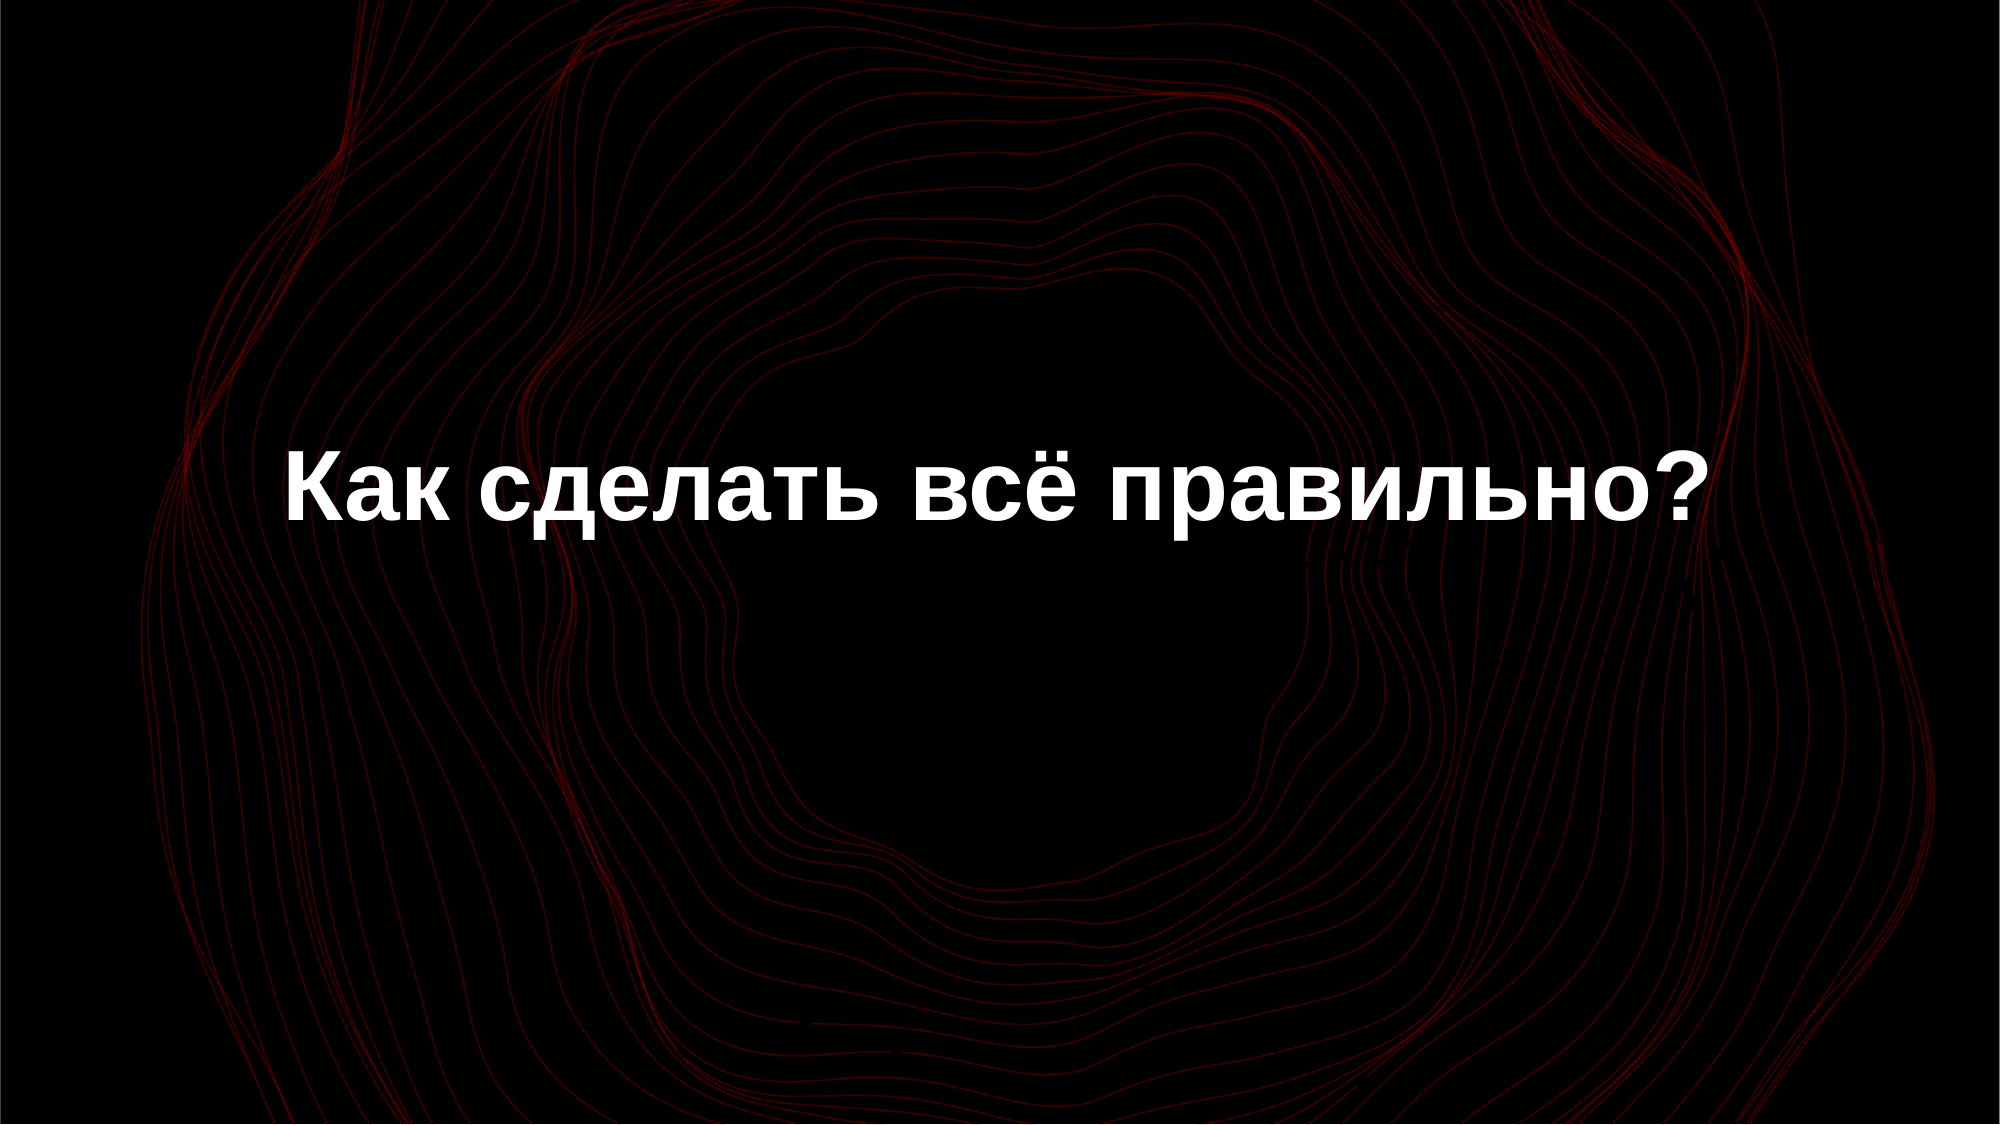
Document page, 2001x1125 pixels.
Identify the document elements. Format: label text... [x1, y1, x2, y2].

picture [0, 0, 2001, 1125]
title Как сделать всё правильно? [136, 431, 1862, 543]
